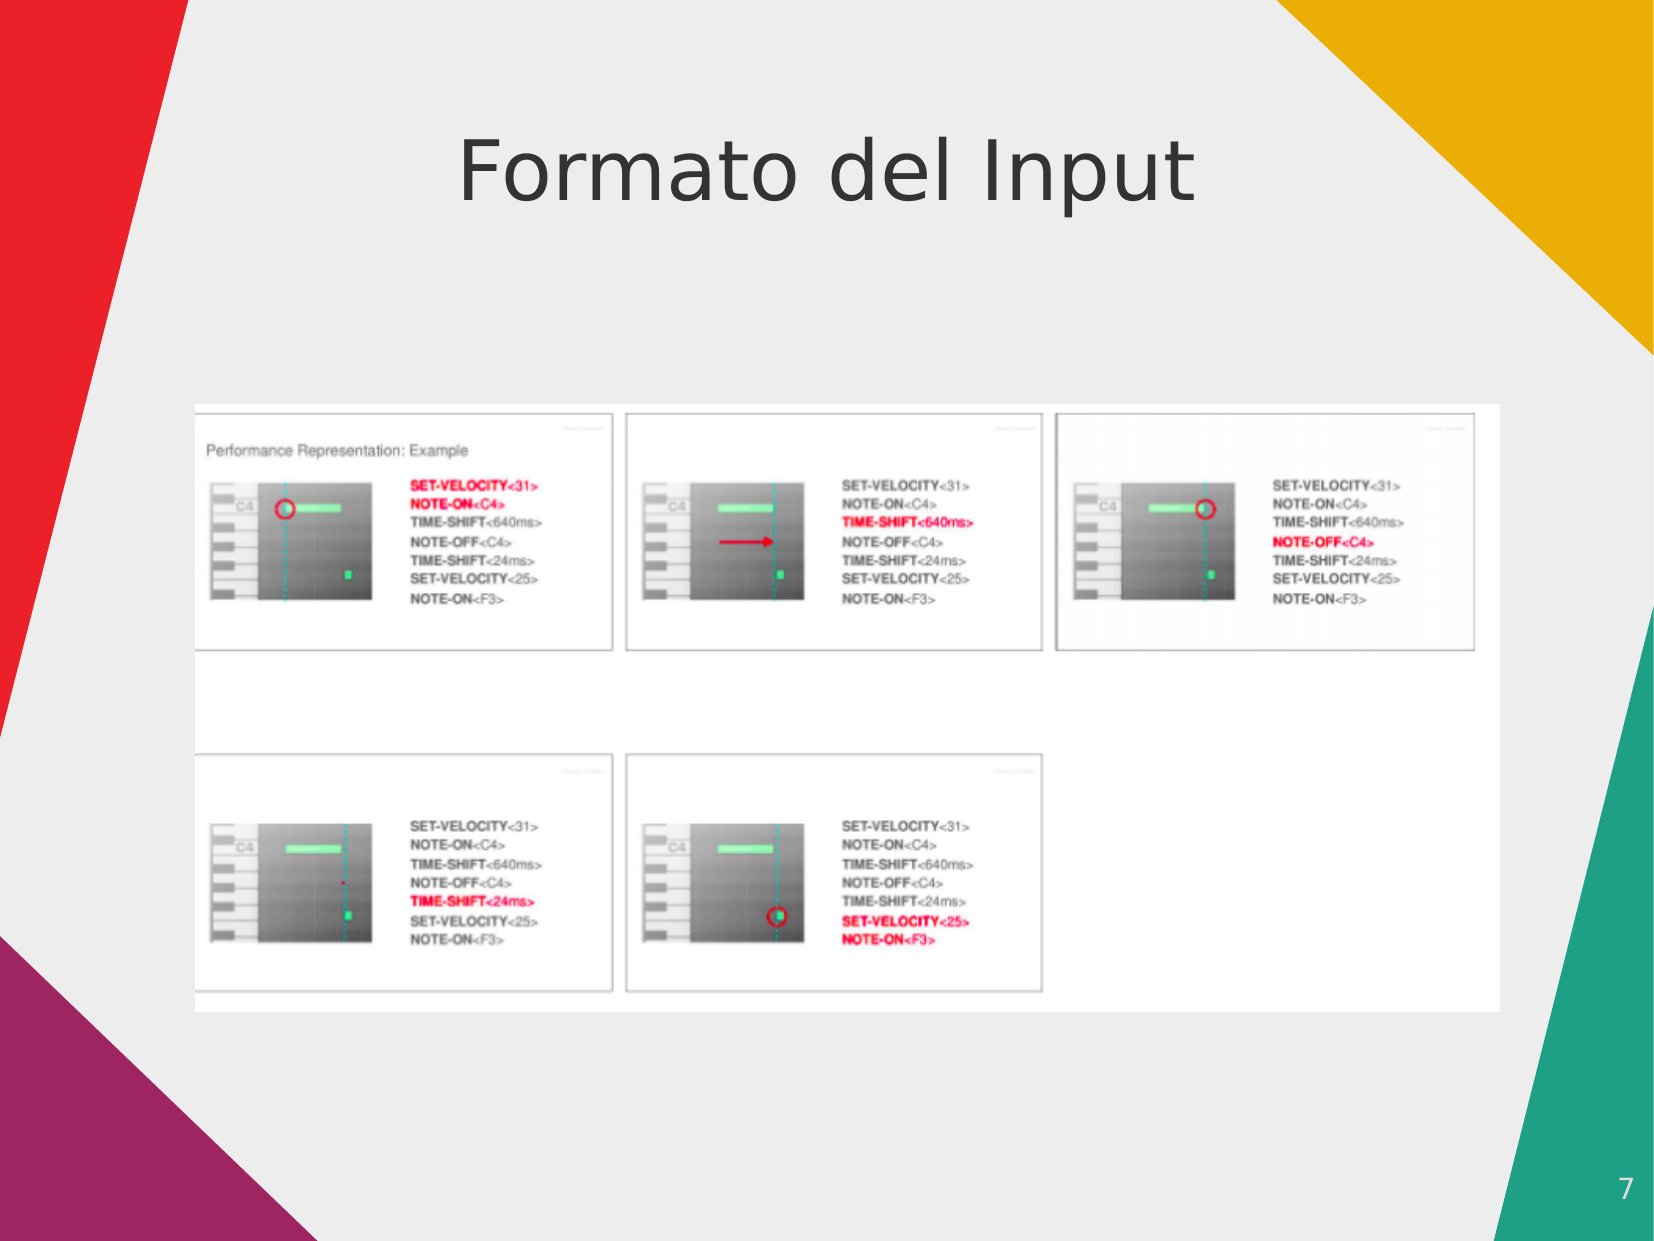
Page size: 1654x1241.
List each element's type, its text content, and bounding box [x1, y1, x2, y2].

picture [195, 404, 1500, 1012]
title Formato del Input [114, 73, 1539, 271]
